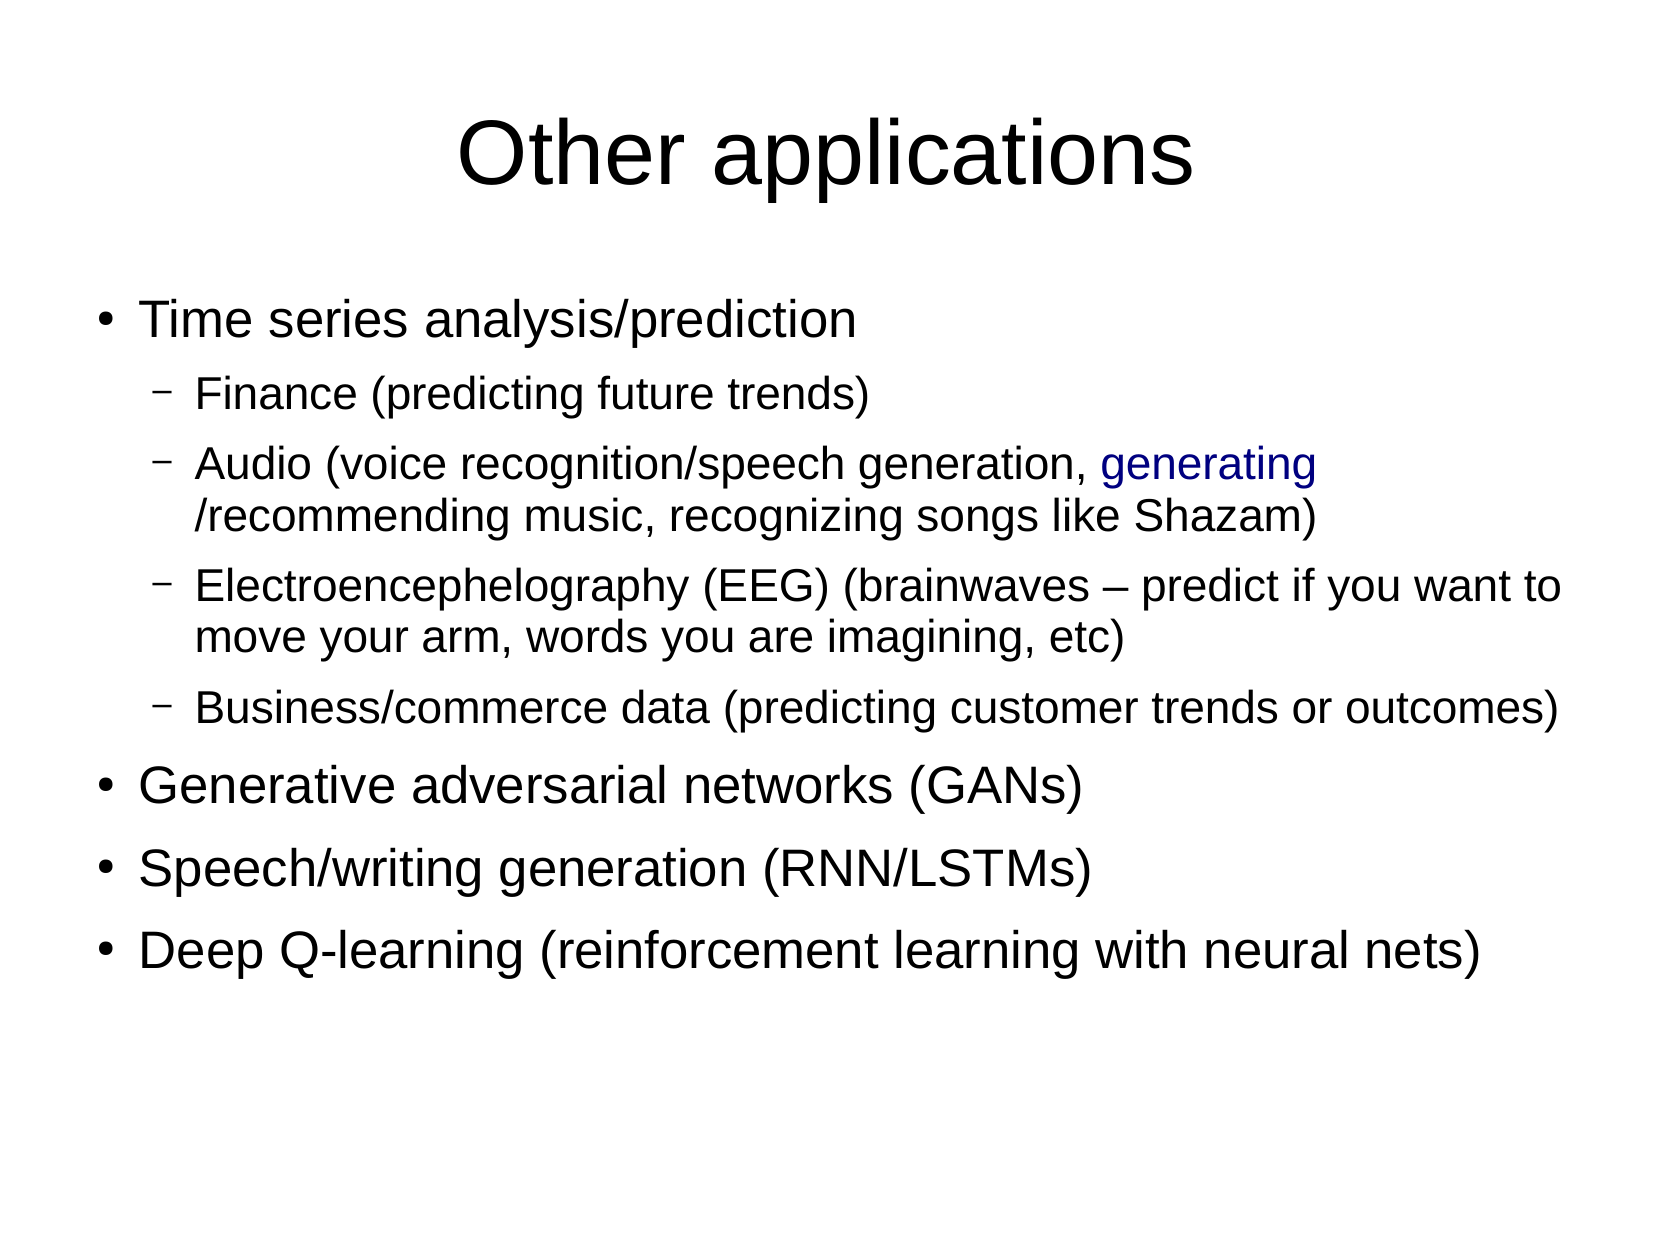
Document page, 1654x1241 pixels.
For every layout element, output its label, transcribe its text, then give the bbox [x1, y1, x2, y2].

list Time series analysis/prediction Finance (predicting future trends) Audio (voice recognition/speech generation, generating/recommending music, recognizing songs like Shazam) Electroencephelography (EEG) (brainwaves – predict if you want to move your arm, words you are imagining, etc) Business/commerce data (predicting customer trends or outcomes) Generative adversarial networks (GANs) Speech/writing generation (RNN/LSTMs) Deep Q-learning (reinforcement learning with neural nets) [82, 290, 1571, 1010]
title Other applications [82, 49, 1571, 257]
